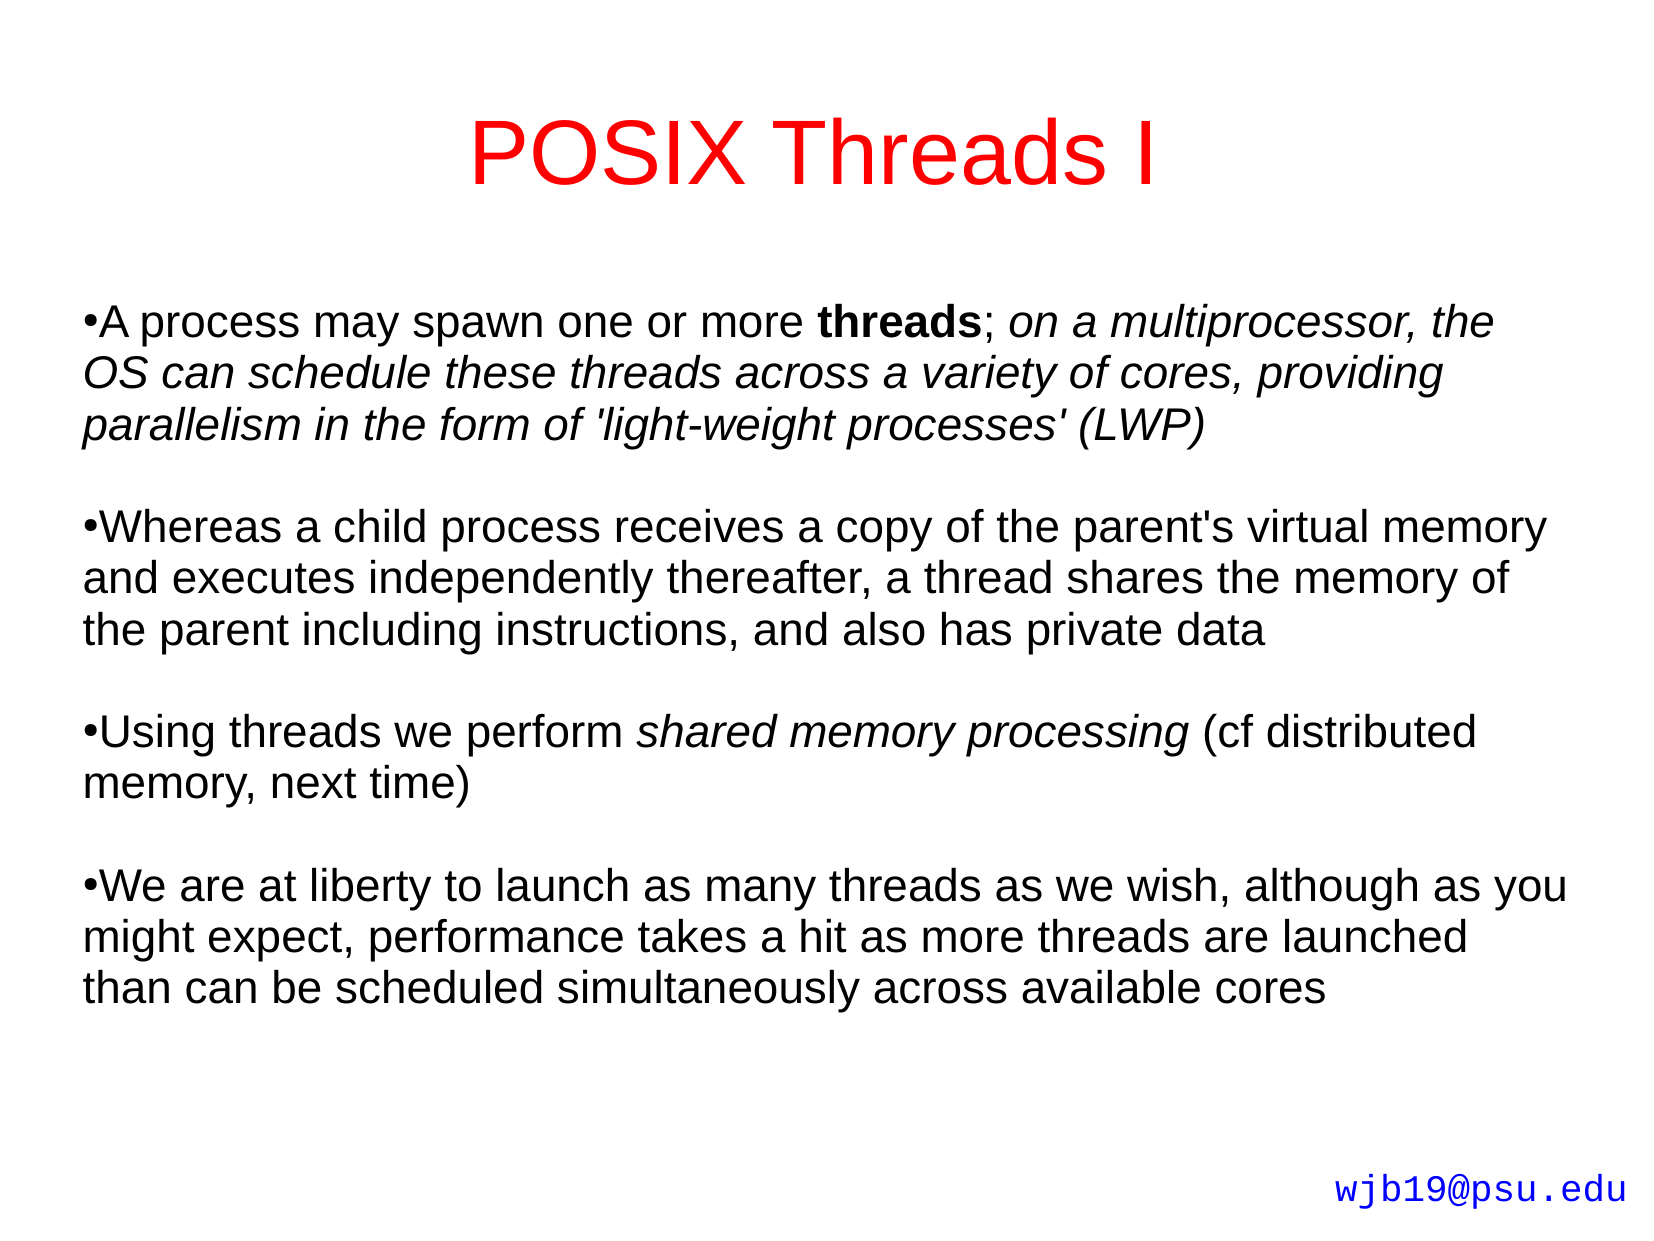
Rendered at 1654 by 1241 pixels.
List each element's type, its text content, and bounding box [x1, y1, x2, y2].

title POSIX Threads I [82, 49, 1571, 257]
text_box wjb19@psu.edu [1320, 1162, 1643, 1220]
subtitle A process may spawn one or more threads; on a multiprocessor, the OS can schedule these threads across a variety of cores, providing parallelism in the form of 'light-weight processes' (LWP) Whereas a child process receives a copy of the parent's virtual memory and executes independently thereafter, a thread shares the memory of the parent including instructions, and also has private data Using threads we perform shared memory processing (cf distributed memory, next time) We are at liberty to launch as many threads as we wish, although as you might expect, performance takes a hit as more threads are launched than can be scheduled simultaneously across available cores [82, 296, 1571, 1117]
